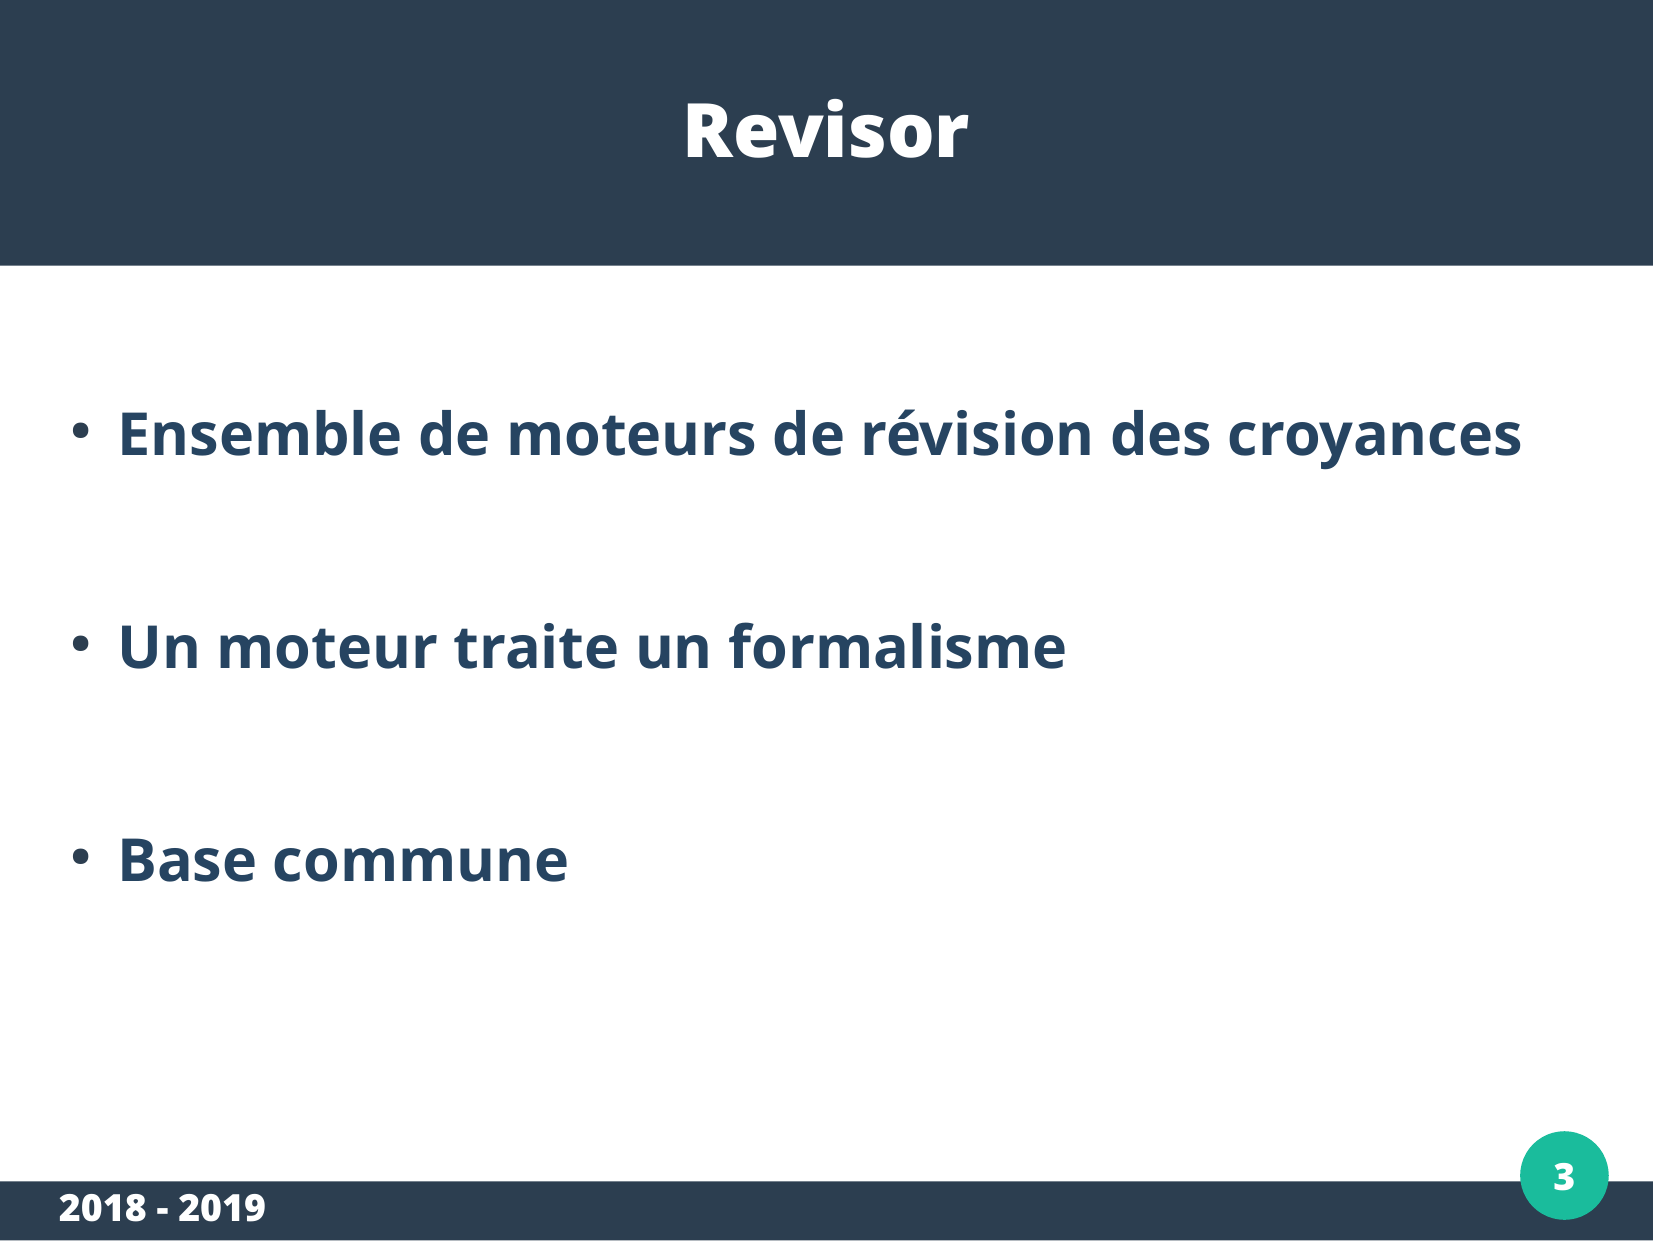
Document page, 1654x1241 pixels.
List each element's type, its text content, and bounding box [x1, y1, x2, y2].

title Revisor [58, 49, 1594, 207]
list Ensemble de moteurs de révision des croyances Un moteur traite un formalisme Base commune [54, 285, 1590, 963]
